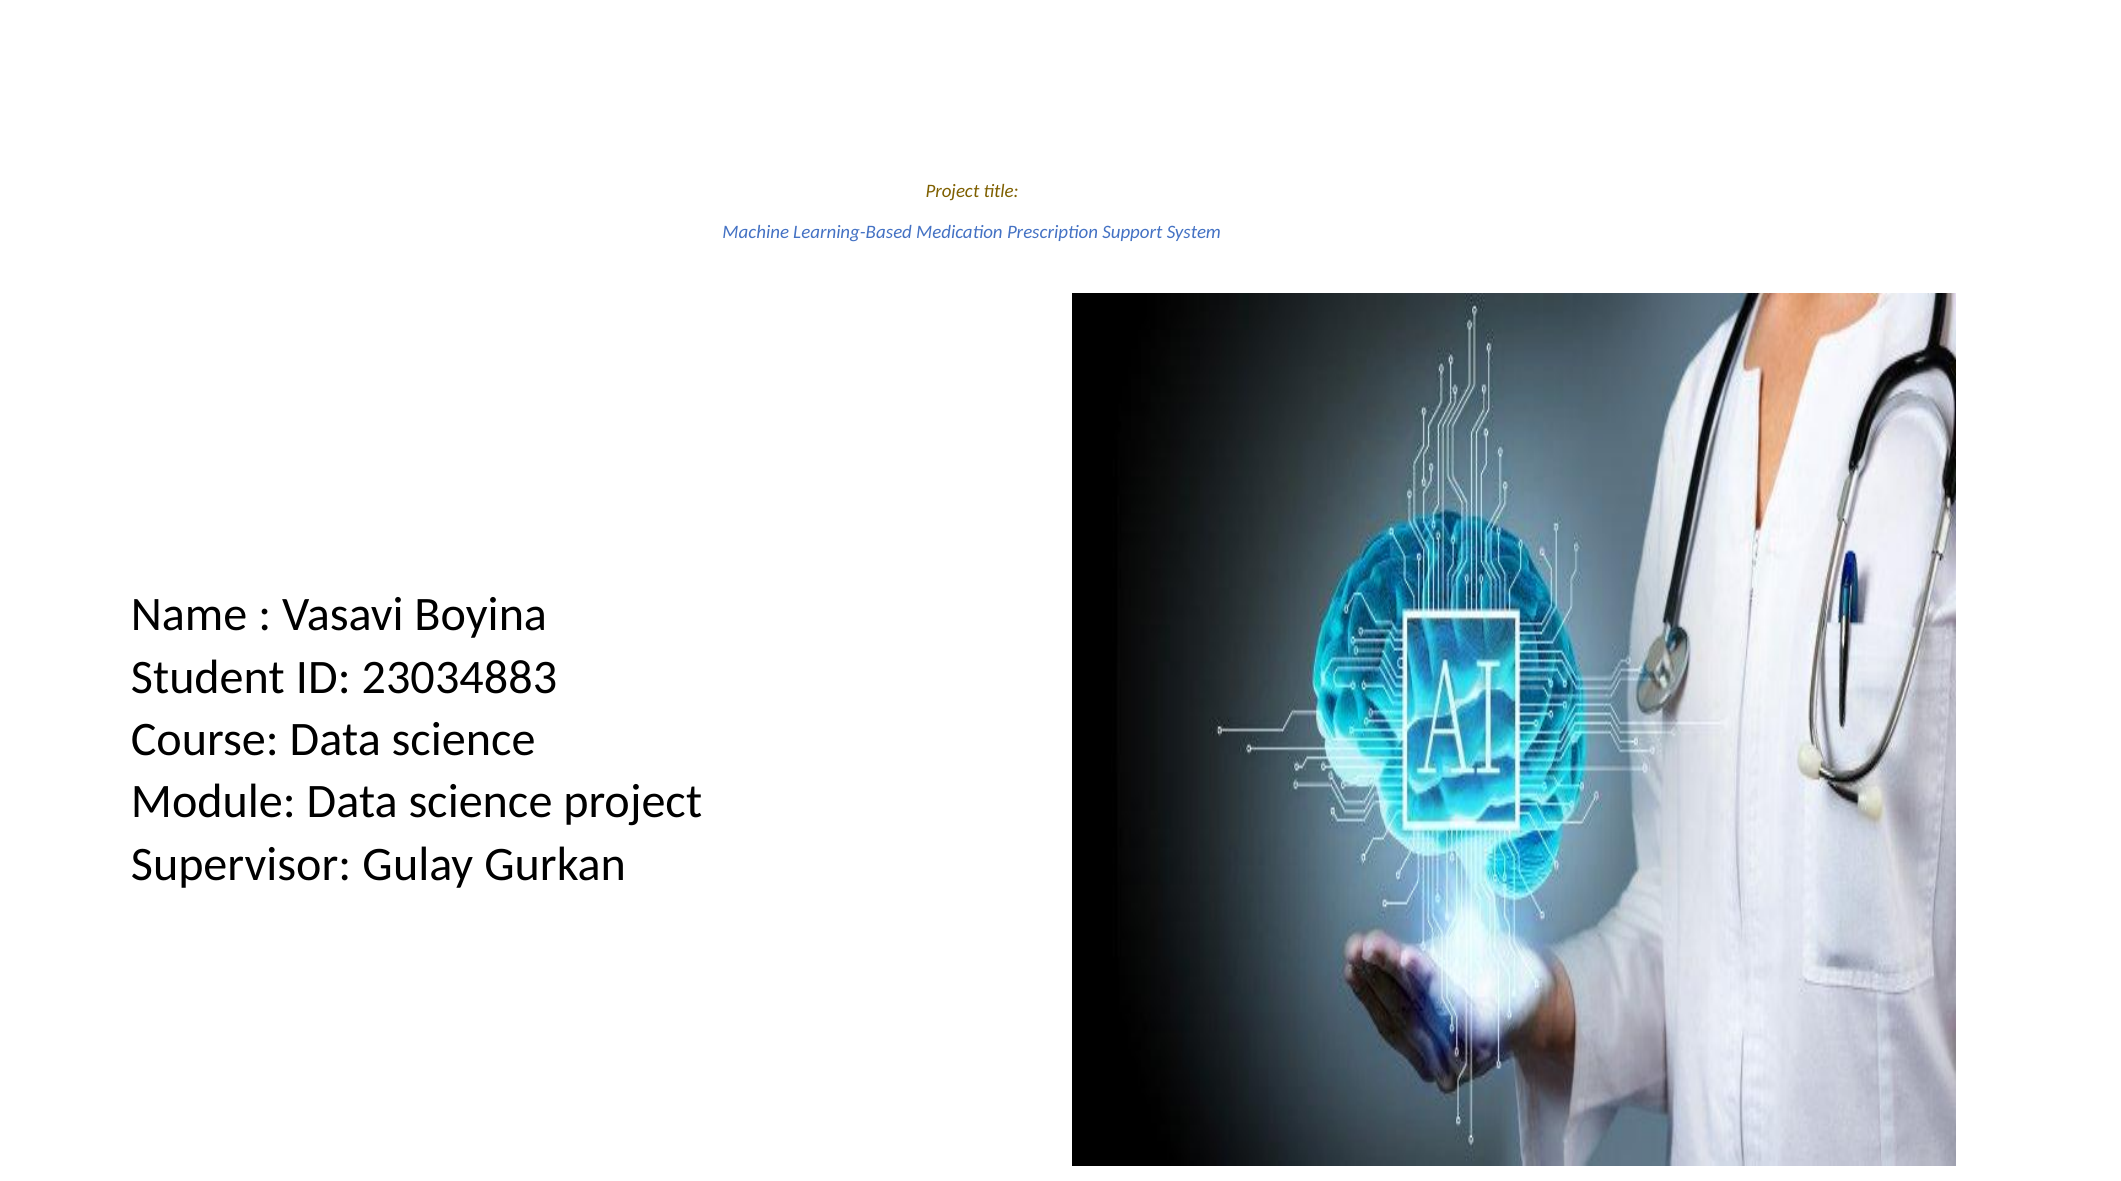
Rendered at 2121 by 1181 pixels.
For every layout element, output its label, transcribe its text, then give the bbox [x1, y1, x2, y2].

picture [1072, 293, 1956, 1166]
title Project title: Machine Learning-Based Medication Prescription Support System [0, 69, 1980, 250]
subtitle Name : Vasavi Boyina Student ID: 23034883 Course: Data science Module: Data science project Supervisor: Gulay Gurkan [115, 590, 792, 906]
